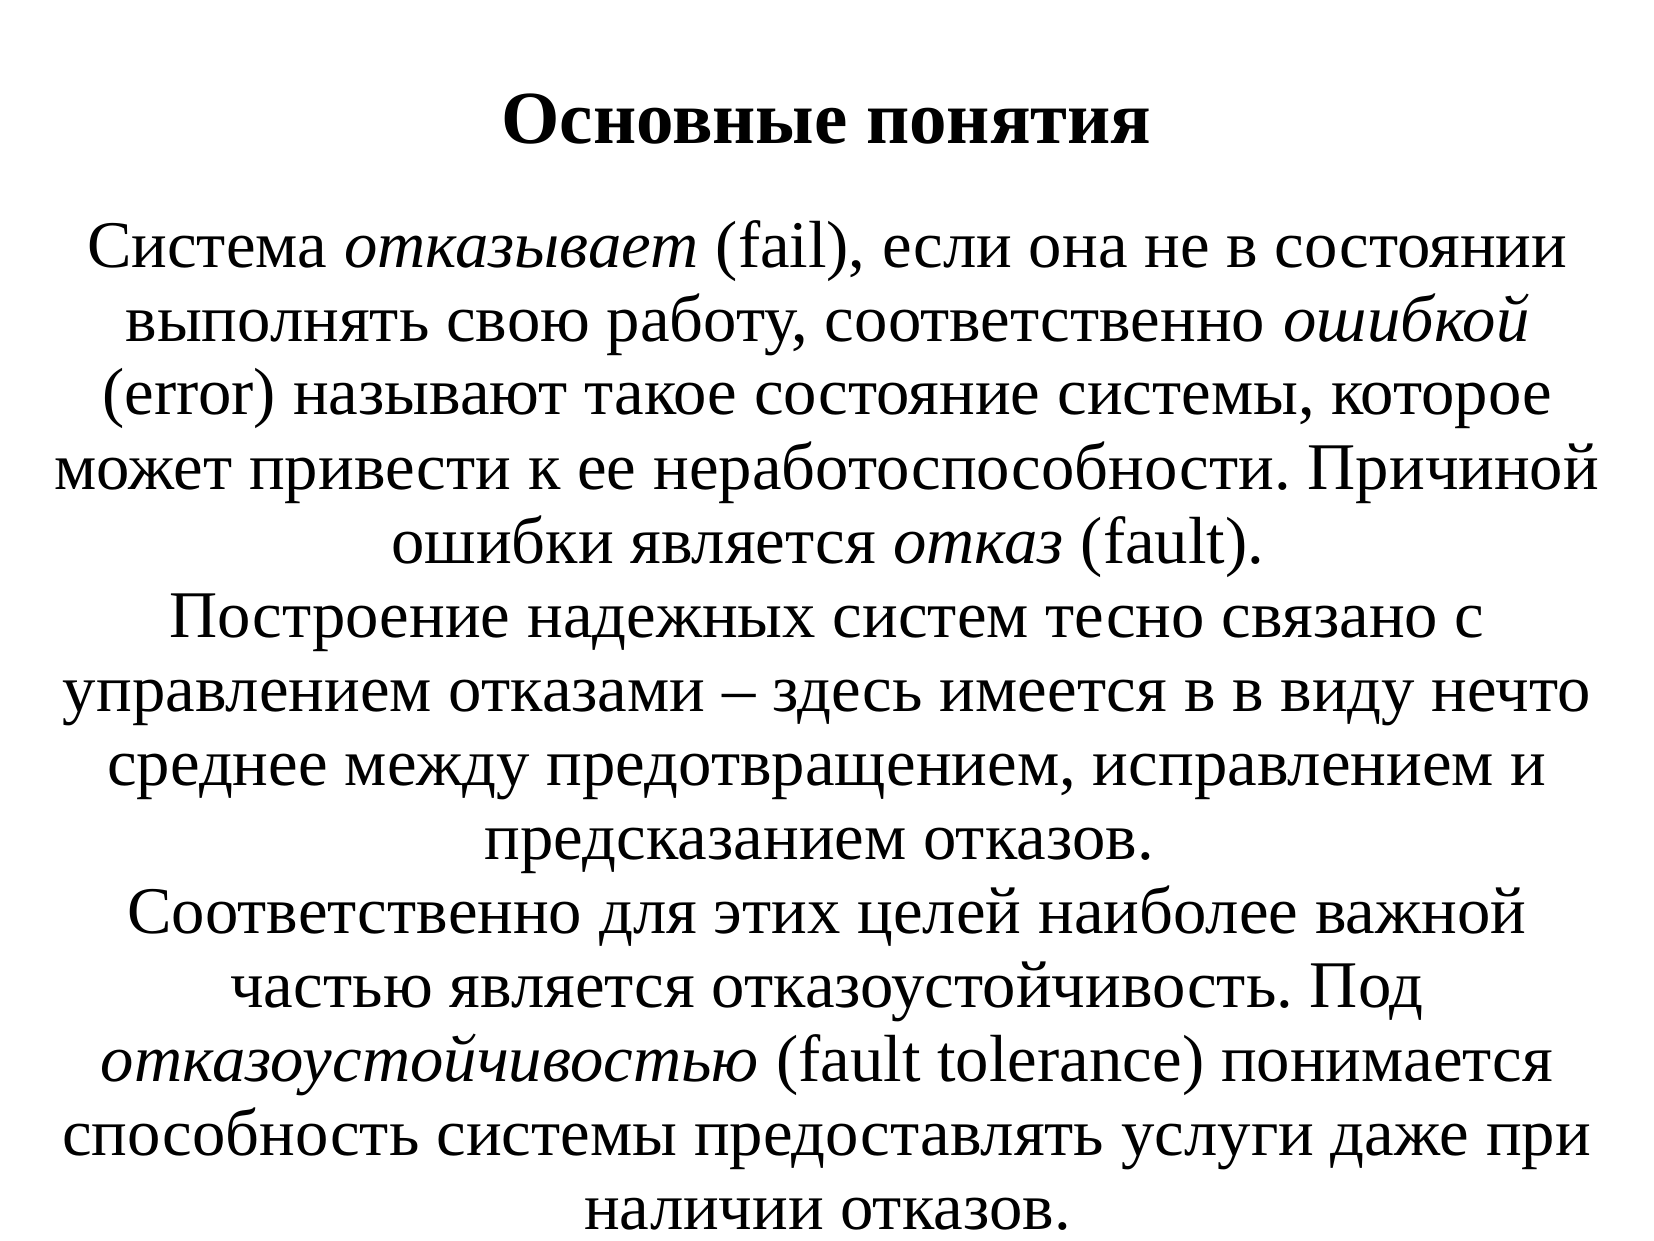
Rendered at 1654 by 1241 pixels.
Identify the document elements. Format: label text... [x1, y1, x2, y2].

subtitle Система отказывает (fail), если она не в состоянии выполнять свою работу, соответственно ошибкой (error) называют такое состояние системы, которое может привести к ее неработоспособности. Причиной ошибки является отказ (fault). Построение надежных систем тесно связано с управлением отказами – здесь имеется в в виду нечто среднее между предотвращением, исправлением и предсказанием отказов. Соответственно для этих целей наиболее важной частью является отказоустойчивость. Под отказоустойчивостью (fault tolerance) понимается способность системы предоставлять услуги даже при наличии отказов. [30, 207, 1626, 1241]
title Основные понятия [30, 27, 1624, 207]
